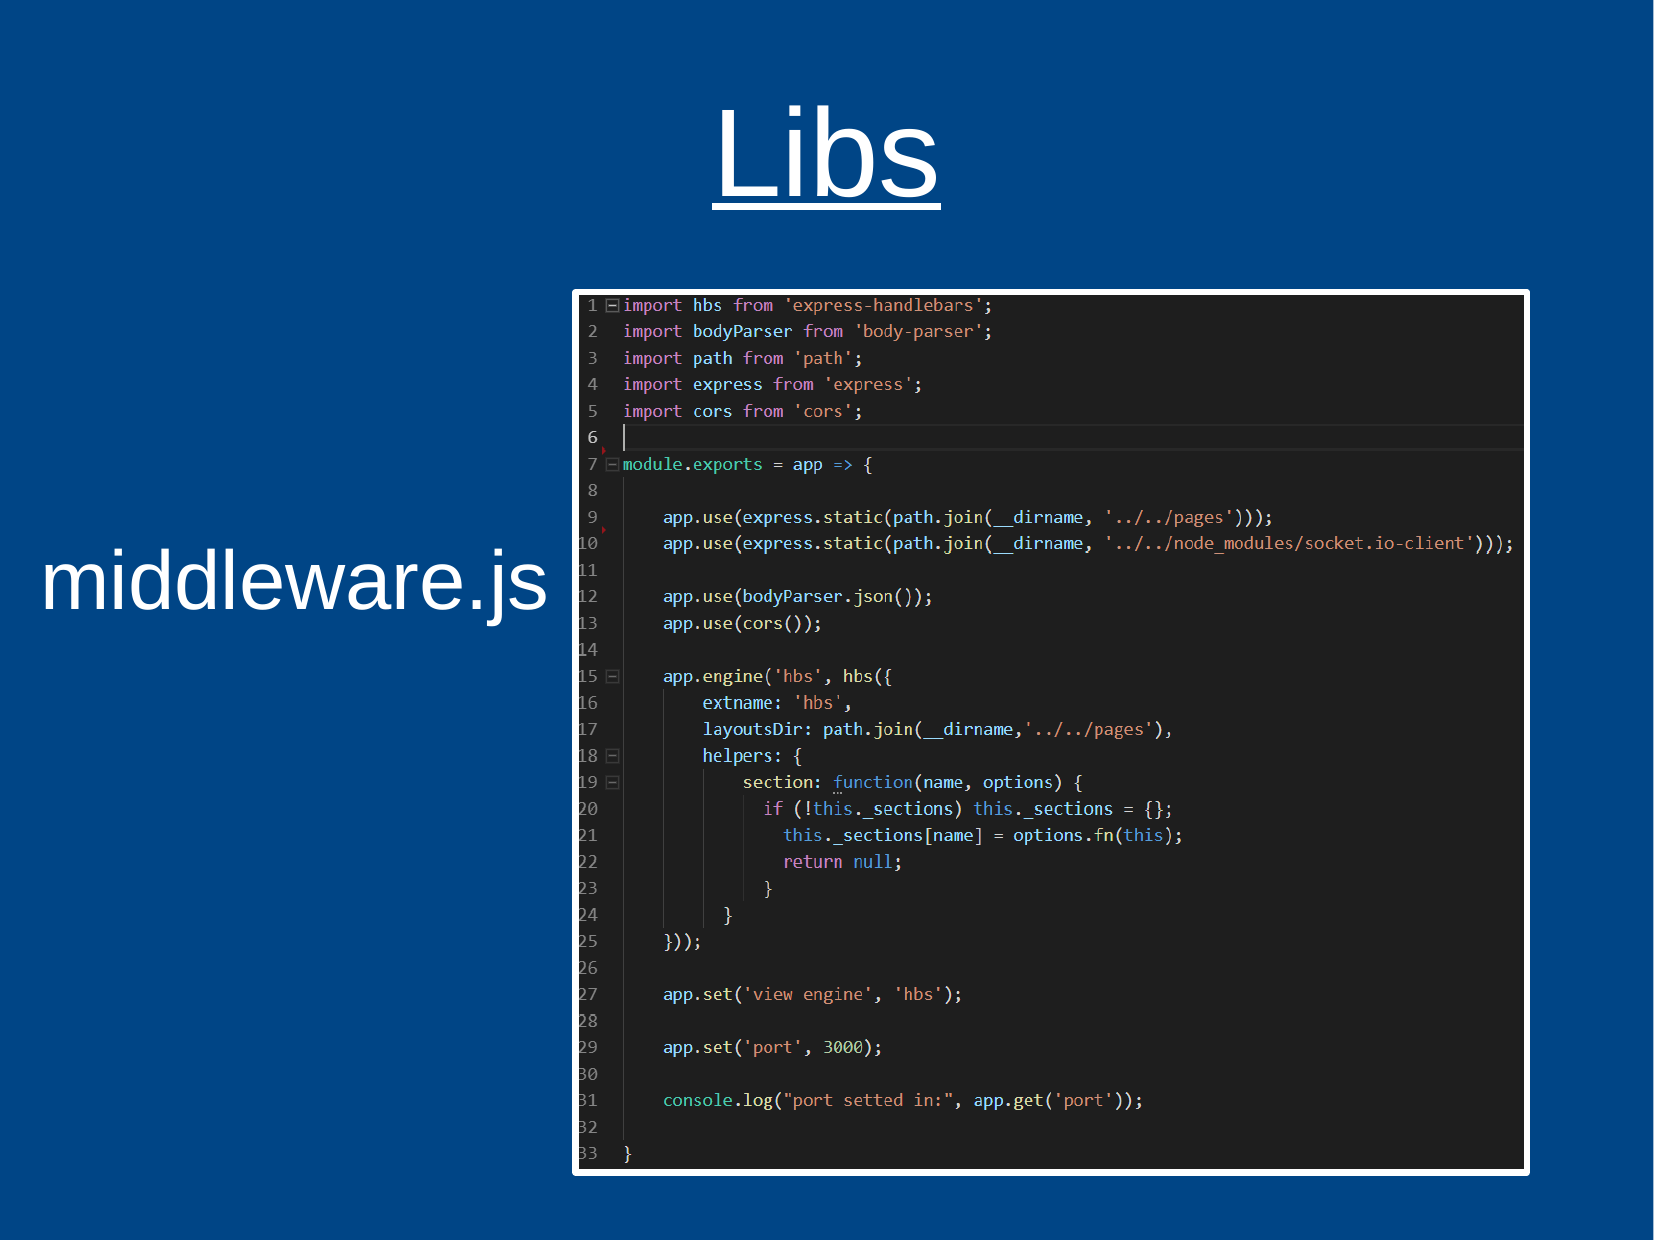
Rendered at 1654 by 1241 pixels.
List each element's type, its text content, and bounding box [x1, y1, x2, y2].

title Libs [82, 49, 1571, 257]
picture [578, 295, 1524, 1170]
title middleware.js [23, 441, 567, 721]
